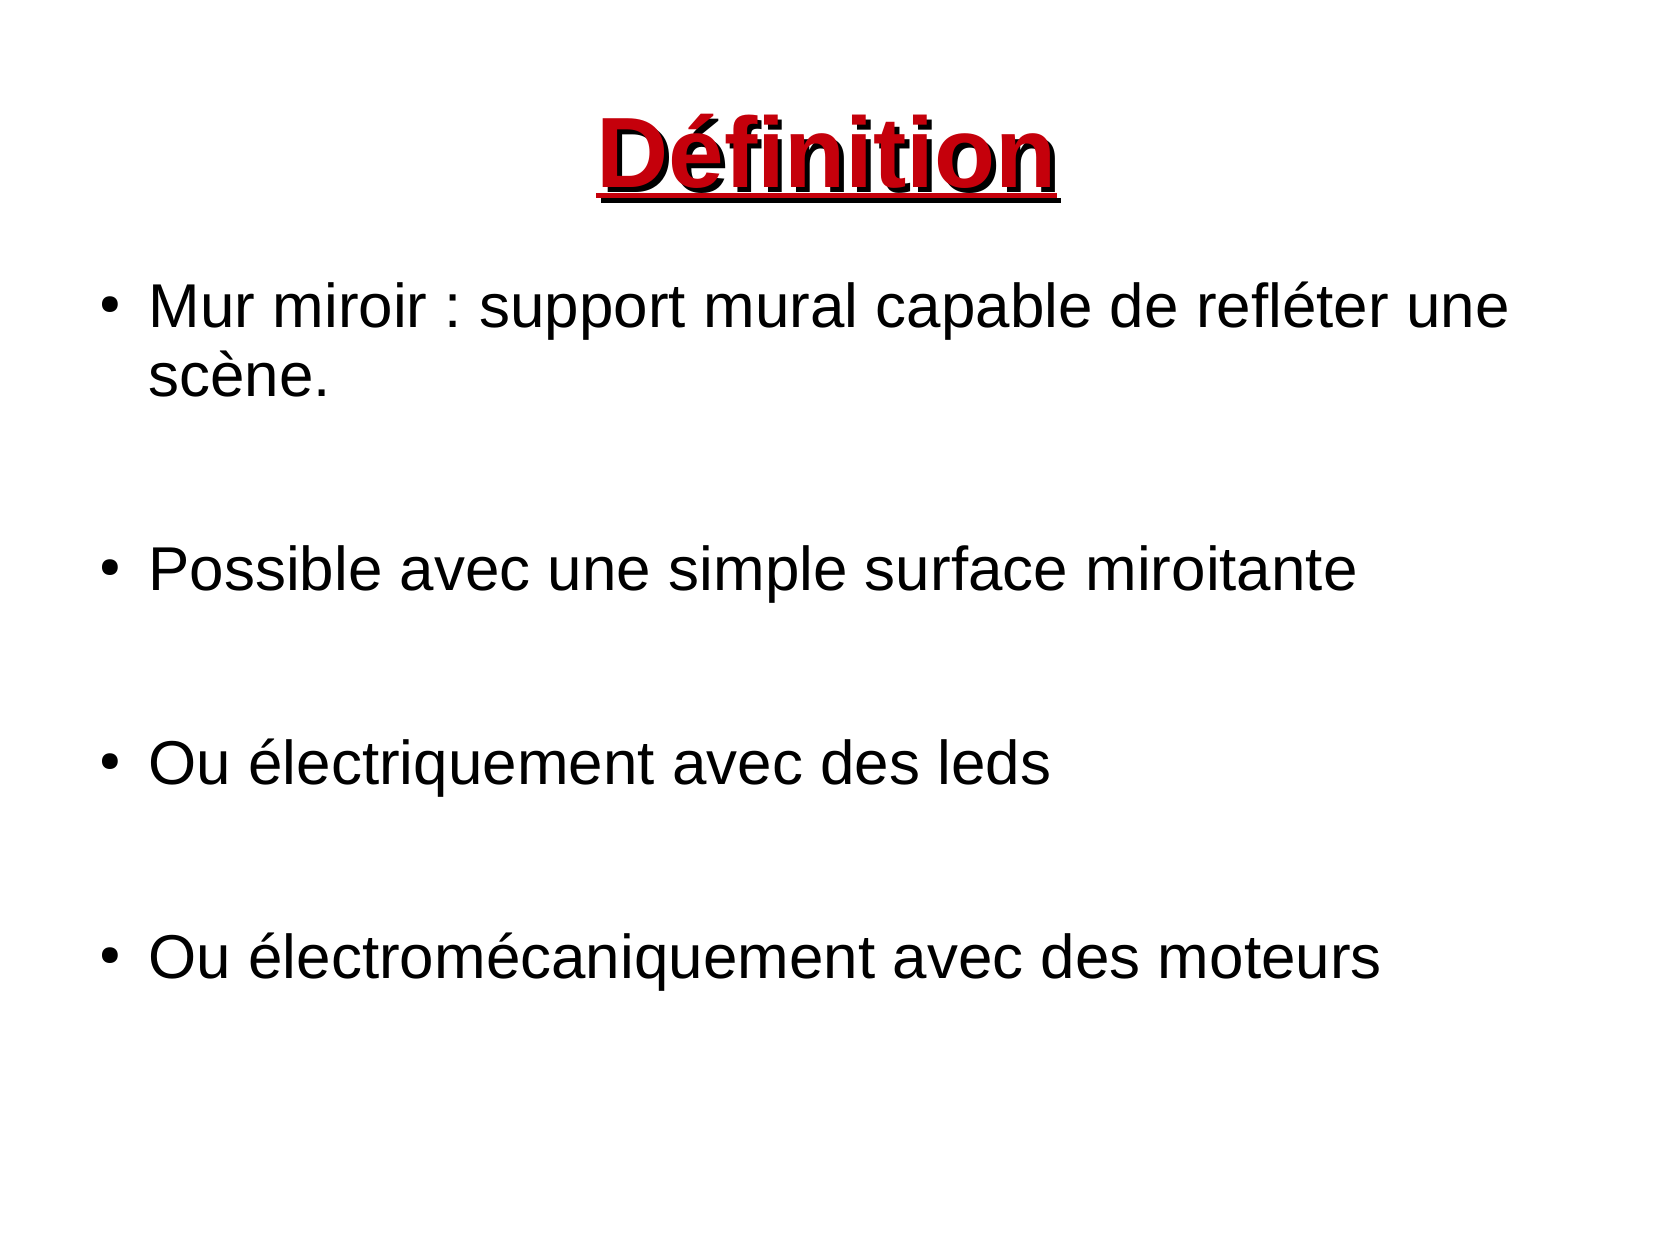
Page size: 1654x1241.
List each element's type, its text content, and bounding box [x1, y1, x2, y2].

list Mur miroir : support mural capable de refléter une scène. Possible avec une simple surface miroitante Ou électriquement avec des leds Ou électromécaniquement avec des moteurs [82, 165, 1512, 993]
title Définition [82, 49, 1571, 257]
